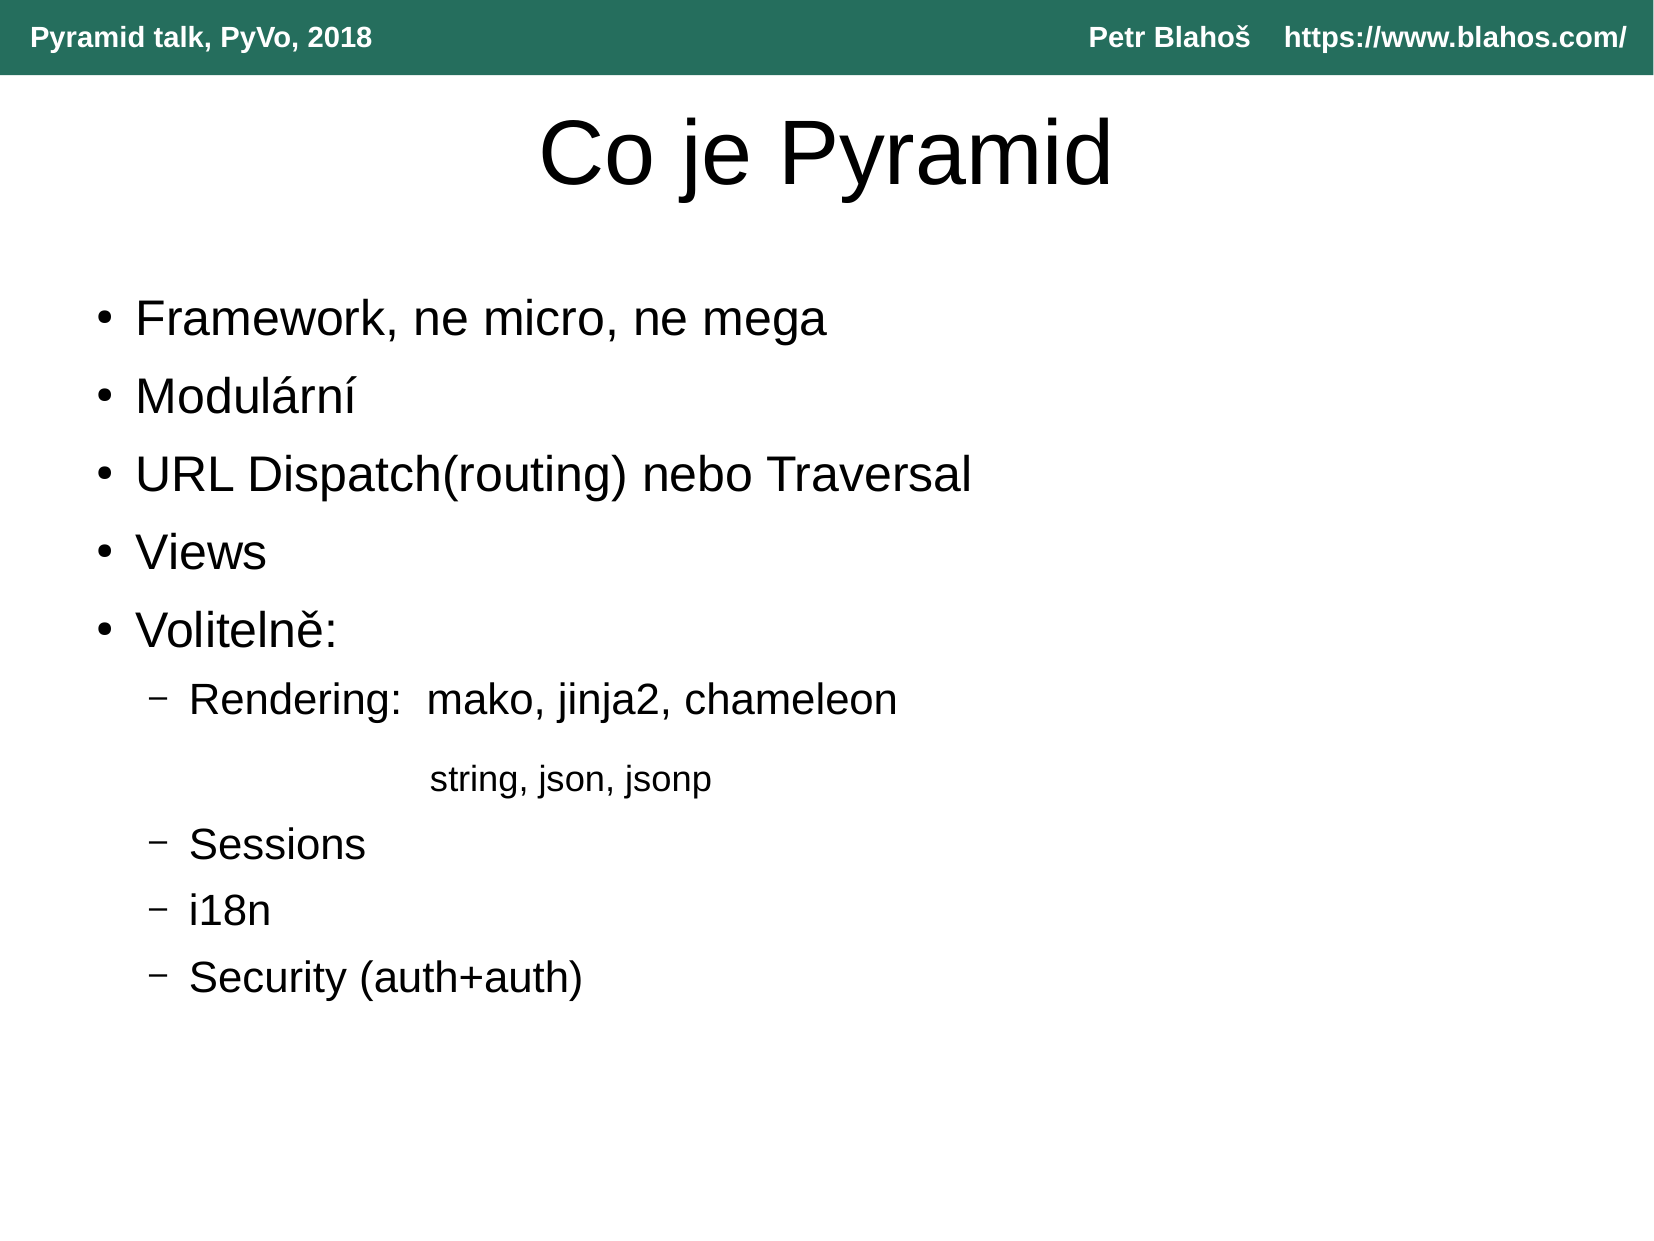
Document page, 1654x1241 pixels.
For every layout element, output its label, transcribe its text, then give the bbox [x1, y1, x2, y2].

title Co je Pyramid [82, 49, 1571, 257]
list Framework, ne micro, ne mega Modulární URL Dispatch(routing) nebo Traversal Views Volitelně: Rendering: mako, jinja2, chameleon string, json, jsonp Sessions i18n Security (auth+auth) [82, 290, 1571, 1010]
